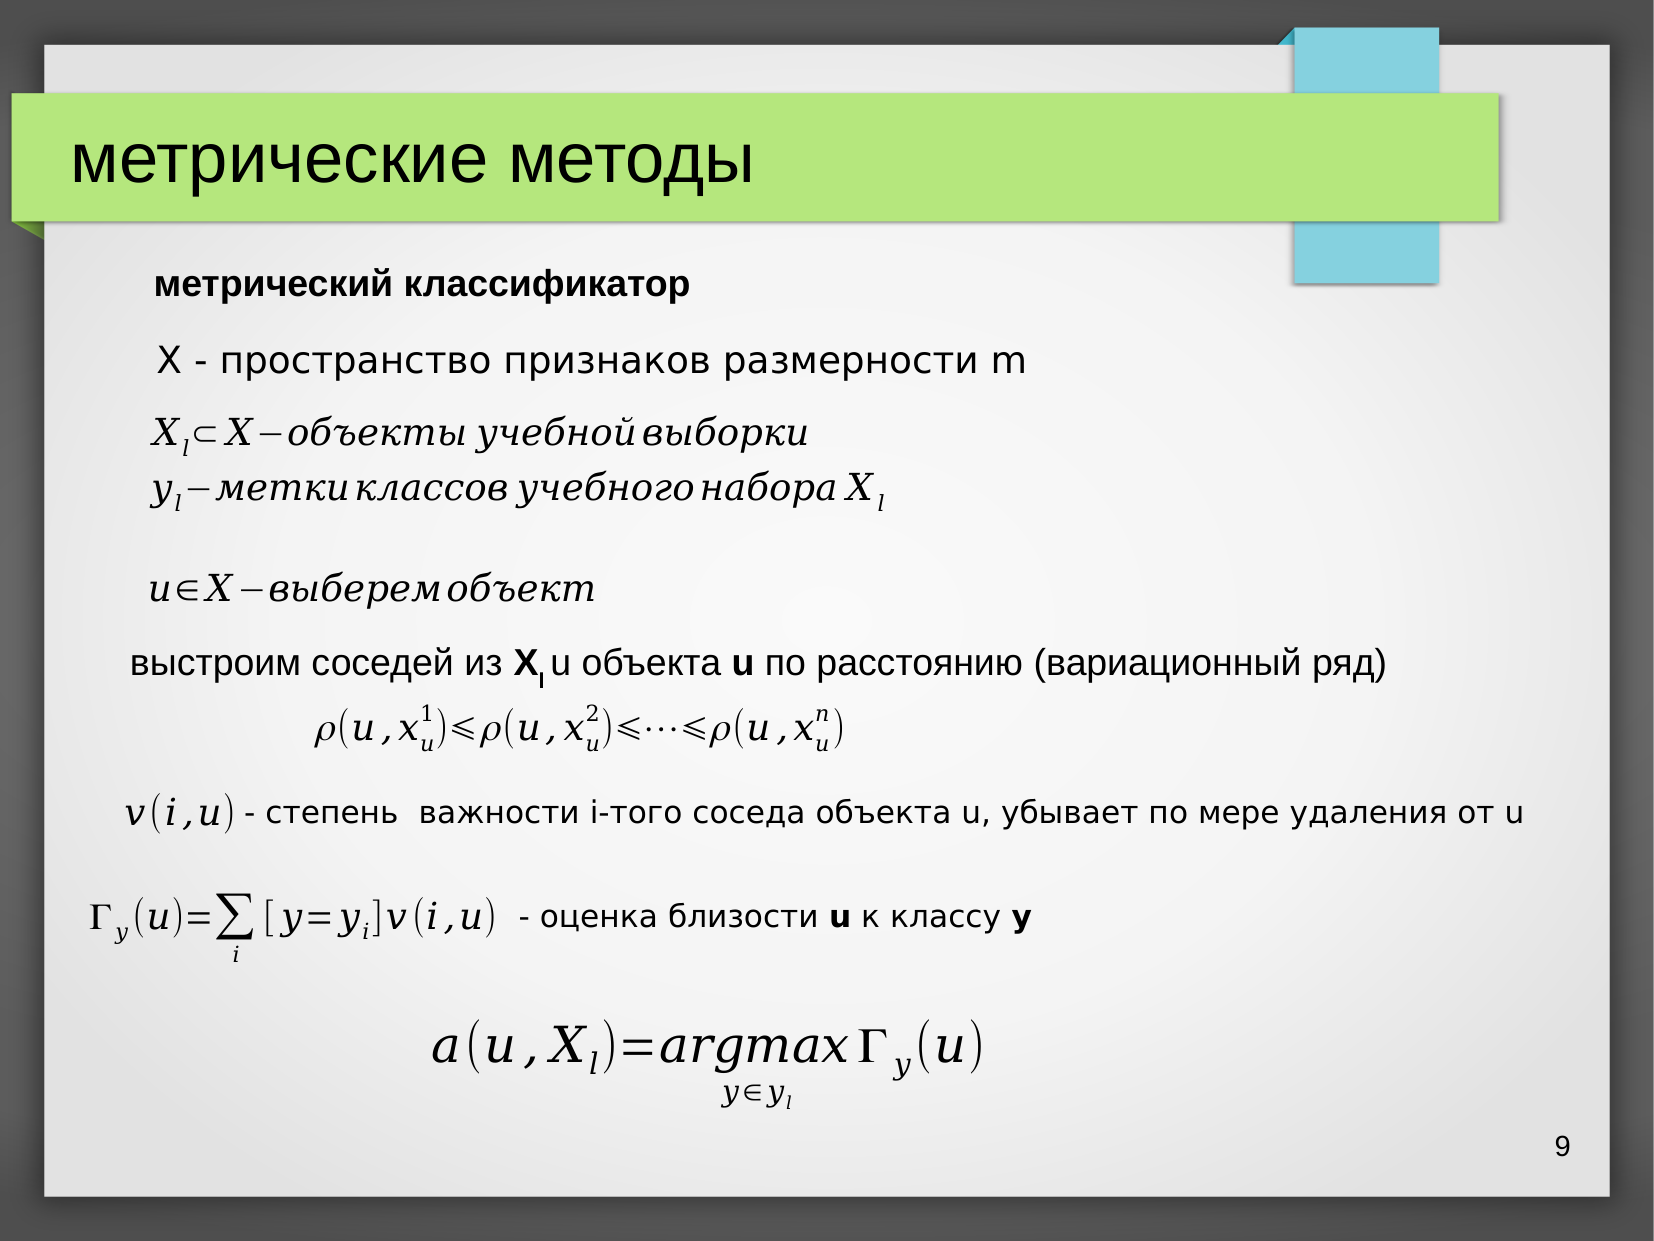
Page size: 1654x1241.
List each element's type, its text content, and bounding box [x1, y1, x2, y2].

text_box выстроим соседей из Xl u объекта u по расстоянию (вариационный ряд) [129, 637, 1512, 697]
text_box X - пространство признаков размерности m [141, 331, 1043, 390]
subtitle метрический классификатор [153, 259, 815, 307]
chart [307, 701, 851, 756]
chart [118, 791, 219, 837]
title метрические методы [70, 118, 1205, 199]
chart [141, 566, 604, 611]
chart [141, 466, 891, 516]
text_box - оценка близости u к классу y [494, 890, 1052, 950]
text_box - степень важности i-того соседа объекта u, убывает по мере удаления от u [219, 787, 1607, 839]
chart [425, 1015, 992, 1114]
chart [82, 890, 504, 969]
picture [0, 0, 1654, 1241]
chart [141, 410, 816, 461]
